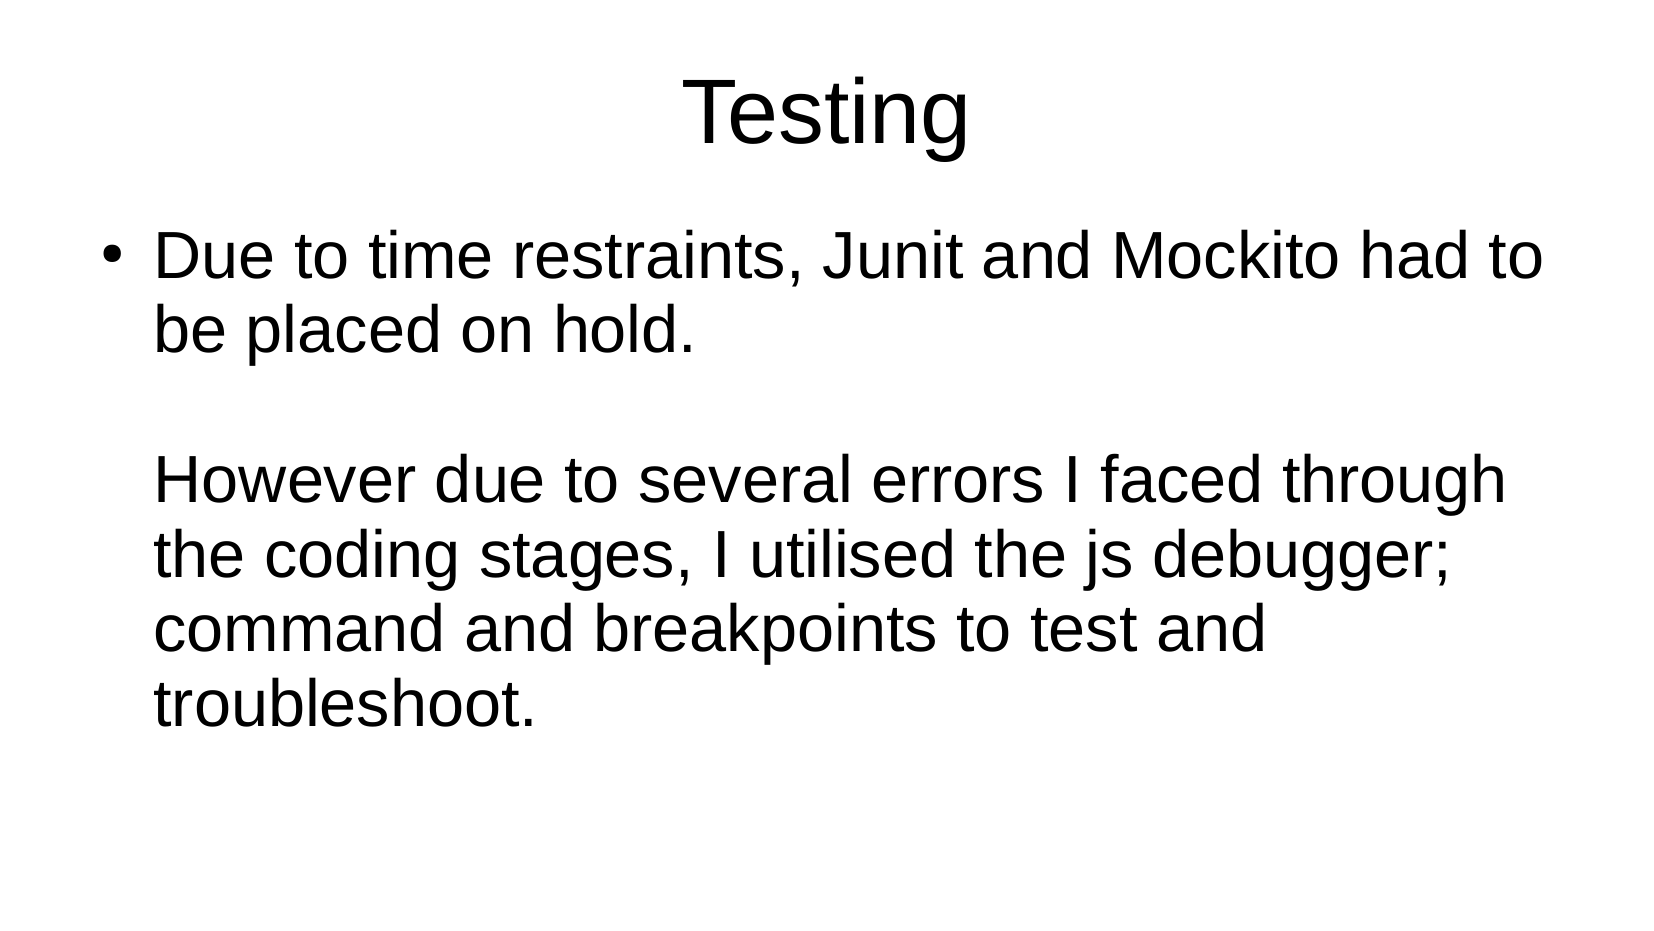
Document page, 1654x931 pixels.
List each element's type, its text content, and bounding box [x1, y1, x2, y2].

list Due to time restraints, Junit and Mockito had to be placed on hold. However due to several errors I faced through the coding stages, I utilised the js debugger; command and breakpoints to test and troubleshoot. [82, 217, 1571, 758]
title Testing [82, 33, 1571, 189]
